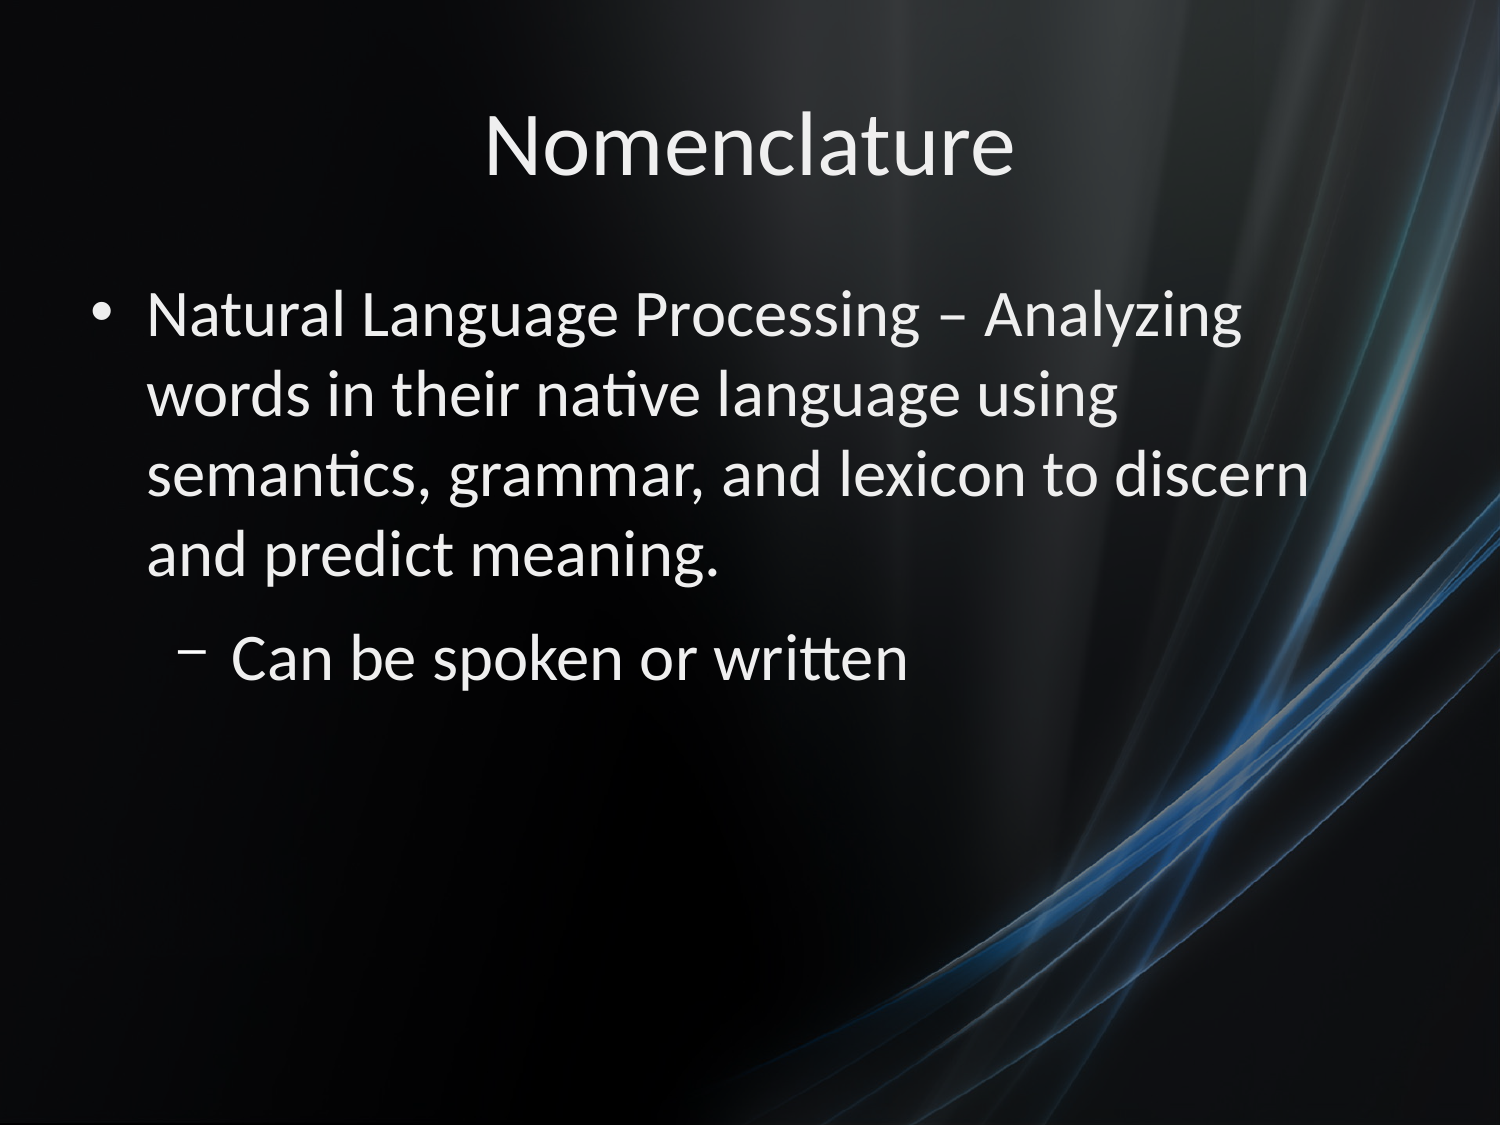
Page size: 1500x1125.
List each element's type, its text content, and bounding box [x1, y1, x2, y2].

title Nomenclature [75, 45, 1425, 233]
text_box [0, 0, 1500, 1125]
list Natural Language Processing – Analyzing words in their native language using semantics, grammar, and lexicon to discern and predict meaning. Can be spoken or written [75, 262, 1425, 1005]
